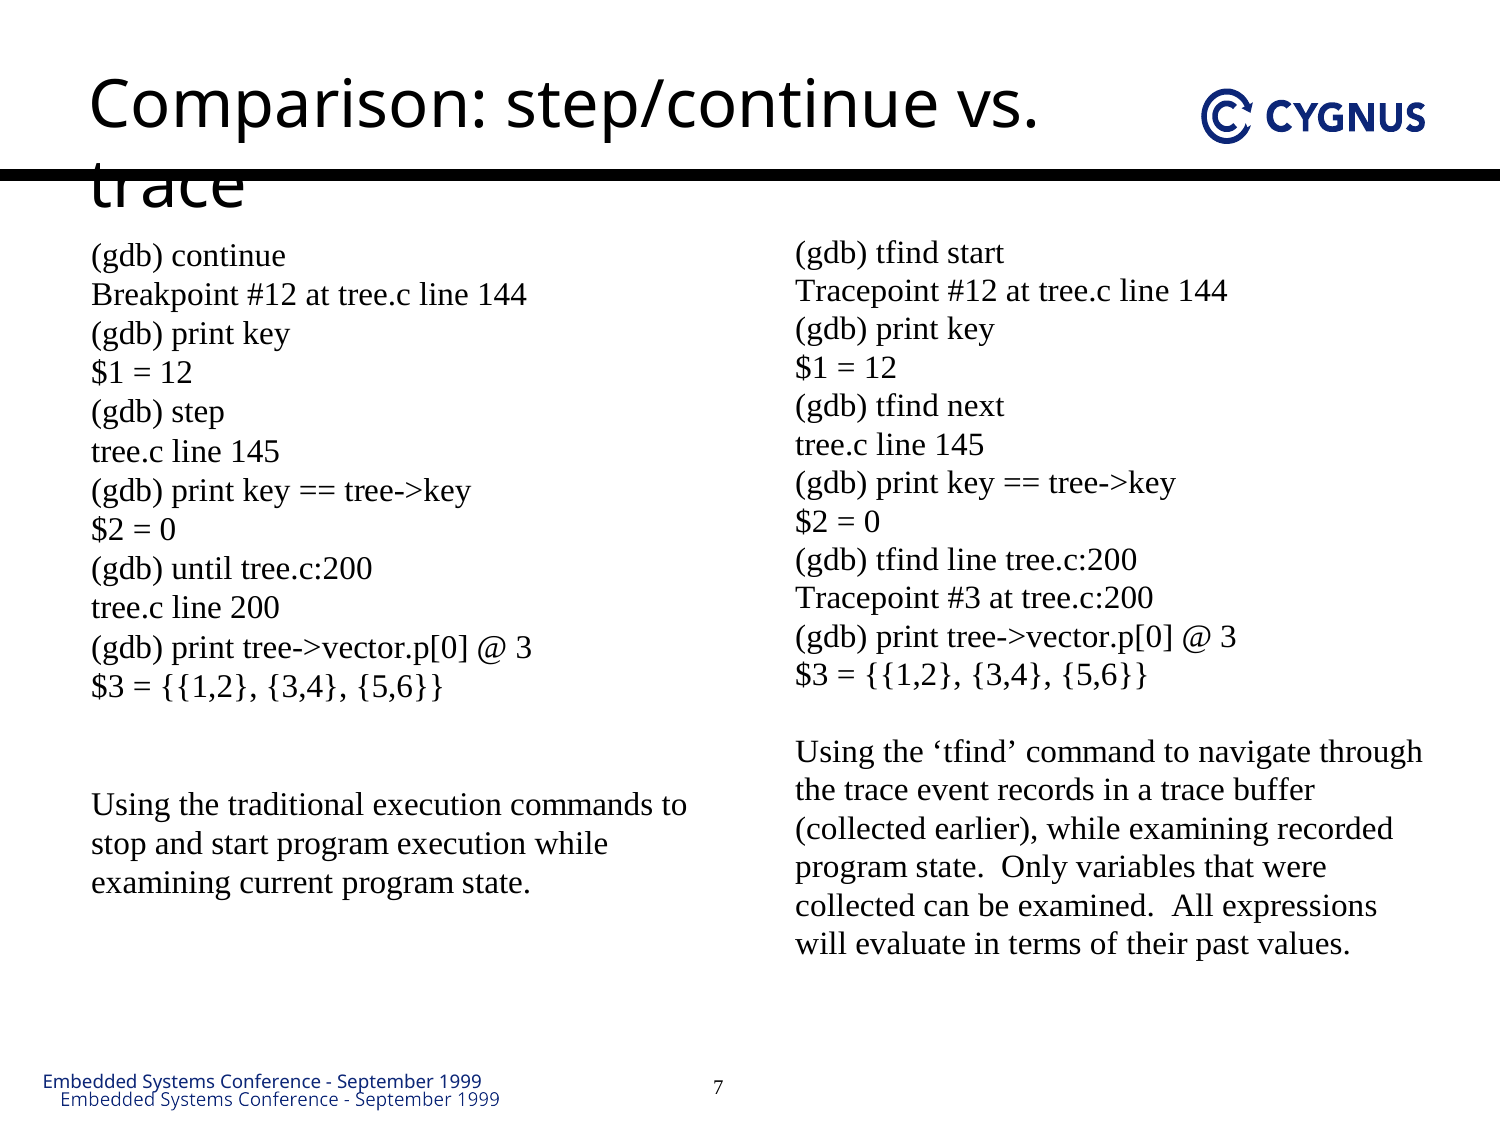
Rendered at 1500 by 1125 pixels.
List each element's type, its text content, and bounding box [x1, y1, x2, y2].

chart [795, 232, 1433, 1026]
title Comparison: step/continue vs. trace [88, 62, 1189, 134]
chart [91, 235, 697, 1033]
